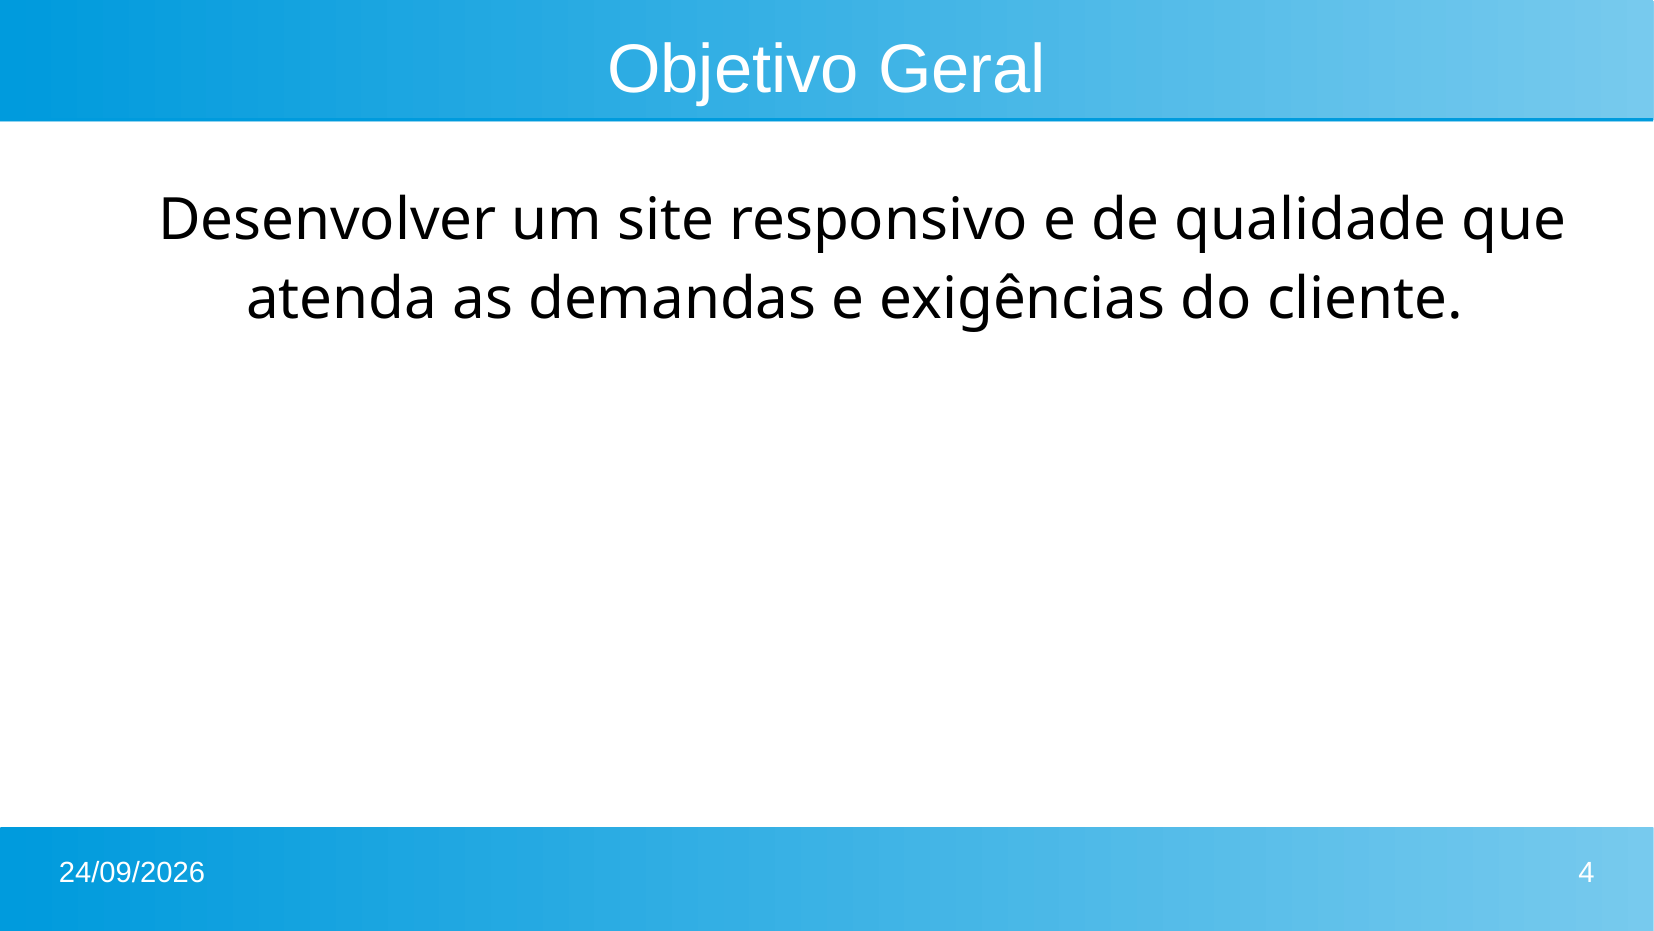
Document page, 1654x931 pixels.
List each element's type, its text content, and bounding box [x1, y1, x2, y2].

title Objetivo Geral [59, 29, 1595, 108]
list Desenvolver um site responsivo e de qualidade que atenda as demandas e exigências do cliente. [59, 177, 1595, 768]
